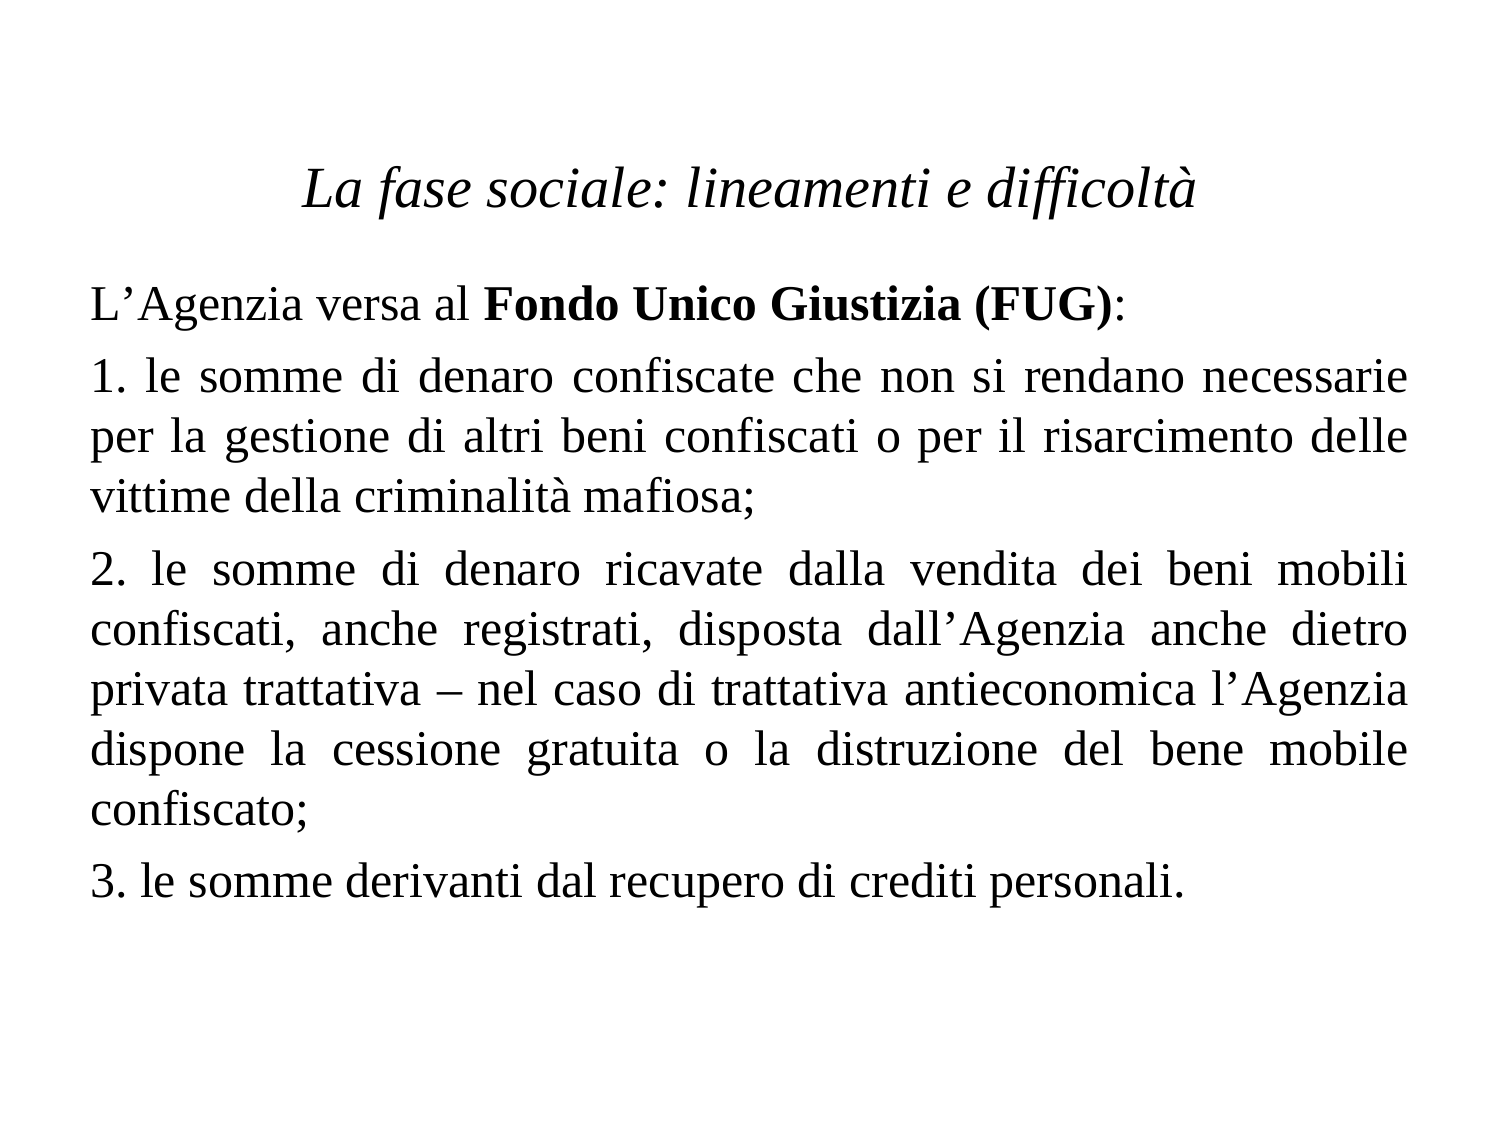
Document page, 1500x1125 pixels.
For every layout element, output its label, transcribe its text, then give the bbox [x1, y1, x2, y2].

list L’Agenzia versa al Fondo Unico Giustizia (FUG): 1. le somme di denaro confiscate che non si rendano necessarie per la gestione di altri beni confiscati o per il risarcimento delle vittime della criminalità mafiosa; 2. le somme di denaro ricavate dalla vendita dei beni mobili confiscati, anche registrati, disposta dall’Agenzia anche dietro privata trattativa – nel caso di trattativa antieconomica l’Agenzia dispone la cessione gratuita o la distruzione del bene mobile confiscato; 3. le somme derivanti dal recupero di crediti personali. [75, 262, 1426, 1005]
title La fase sociale: lineamenti e difficoltà [75, 90, 1426, 262]
